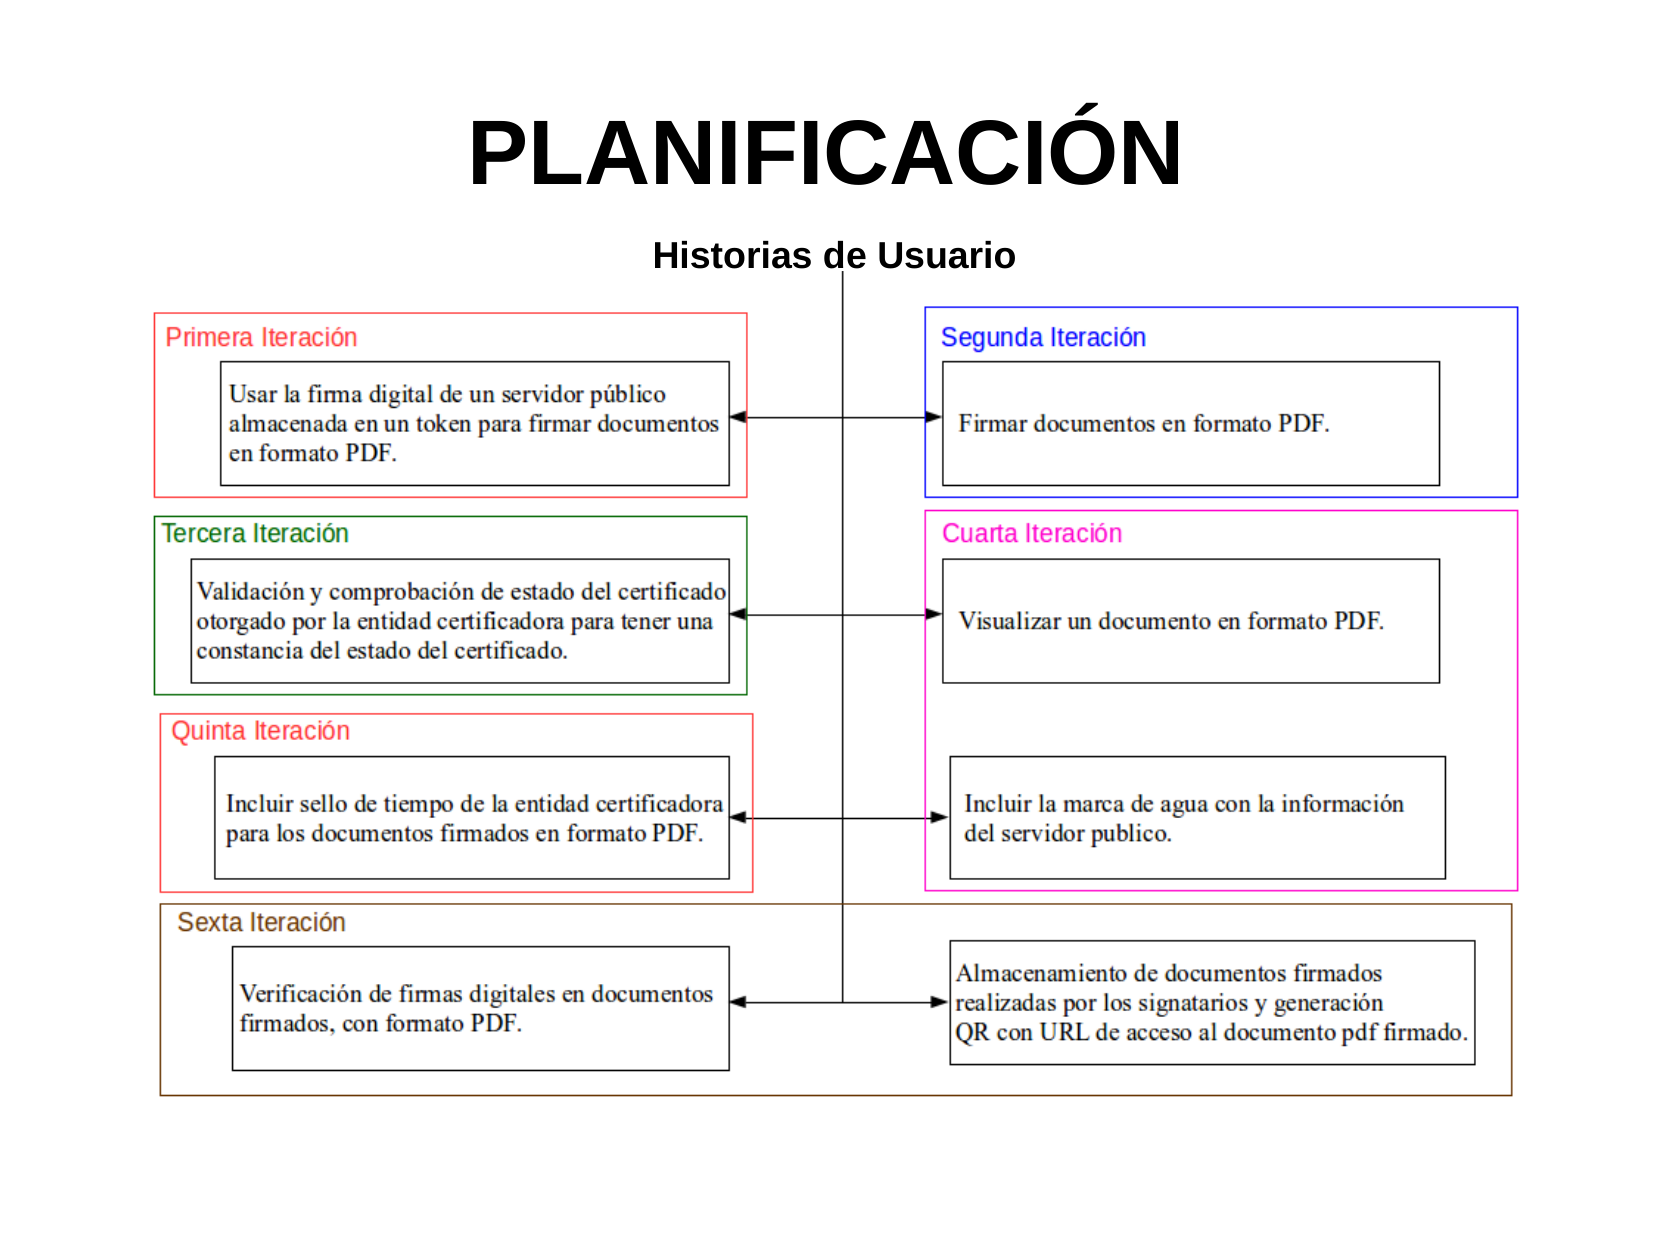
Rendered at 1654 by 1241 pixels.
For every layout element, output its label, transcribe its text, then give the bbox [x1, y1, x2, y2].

text_box Historias de Usuario [637, 226, 1040, 271]
title PLANIFICACIÓN [82, 49, 1571, 257]
picture [141, 271, 1548, 1123]
